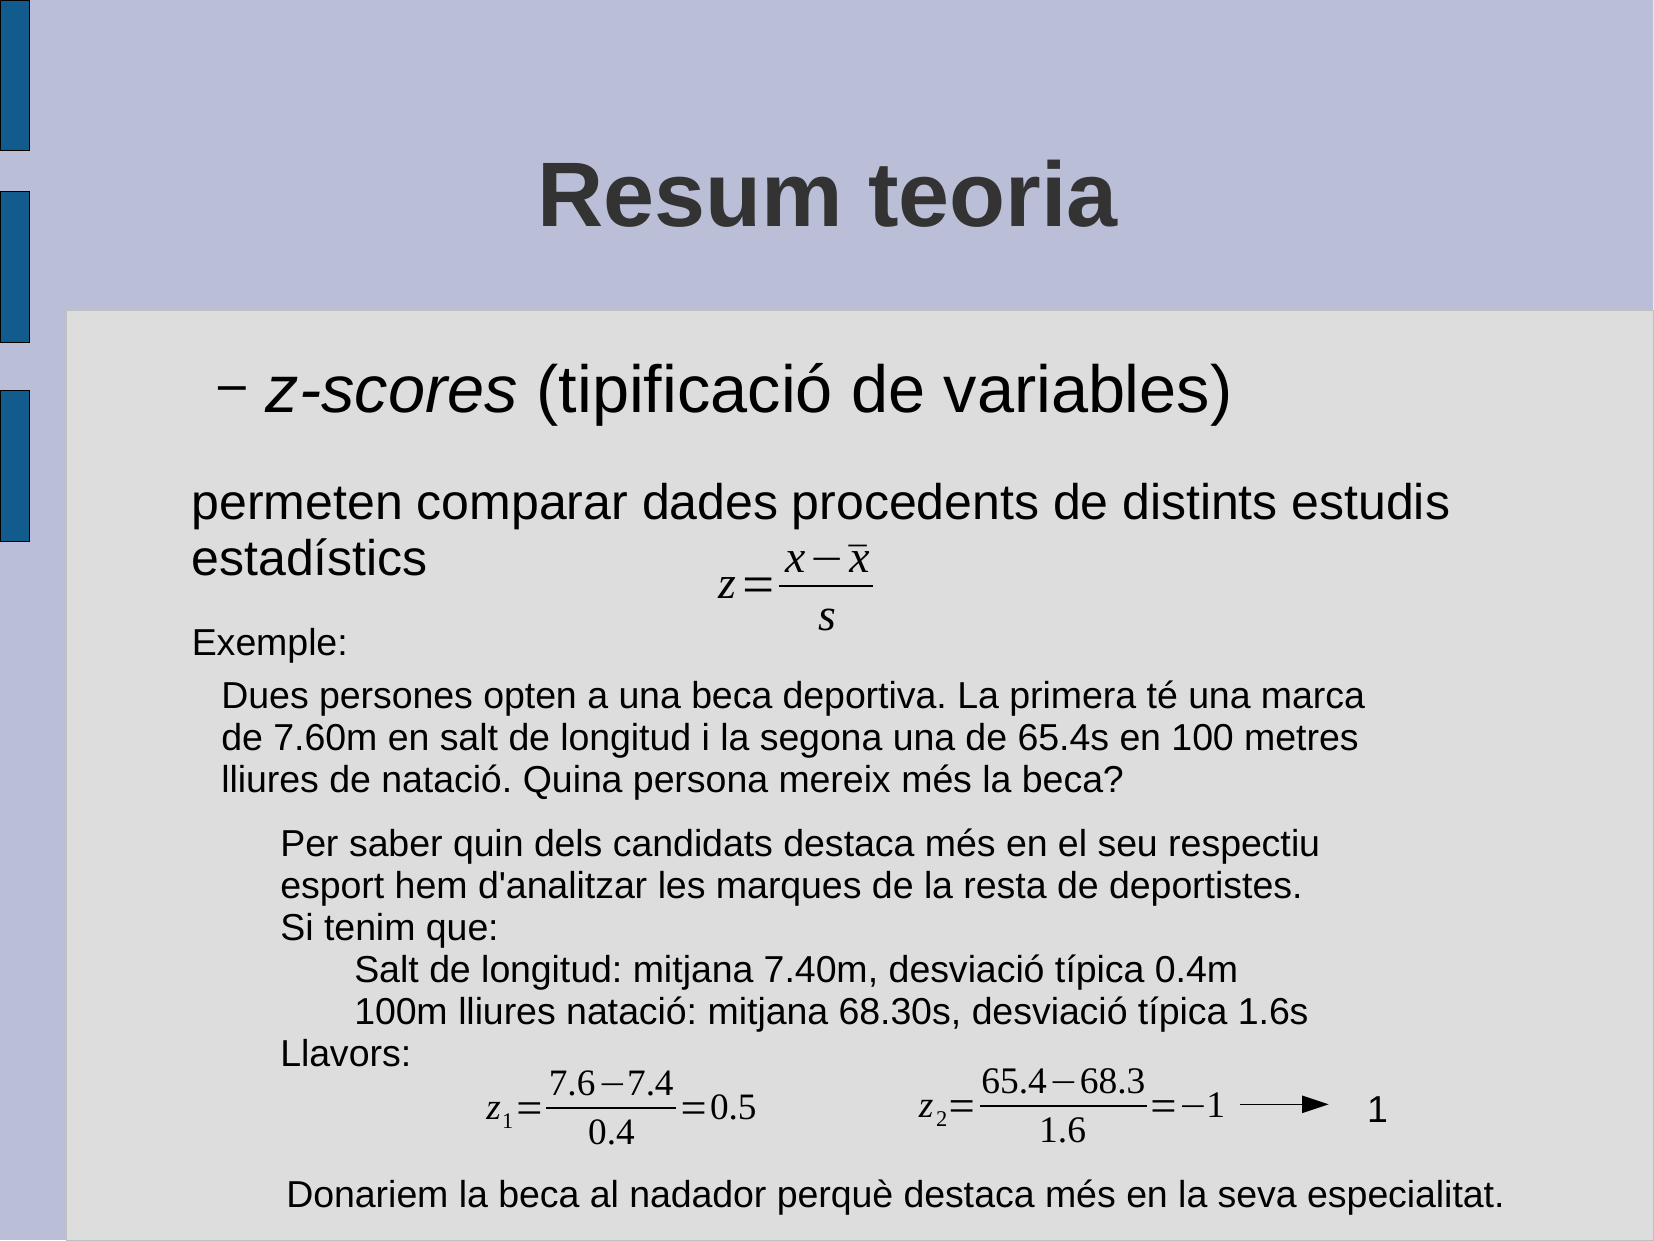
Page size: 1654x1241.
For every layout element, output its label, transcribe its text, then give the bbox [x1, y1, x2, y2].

text_box z-scores (tipificació de variables) [124, 352, 1565, 502]
chart [708, 531, 882, 640]
text_box Dues persones opten a una beca deportiva. La primera té una marca de 7.60m en salt de longitud i la segona una de 65.4s en 100 metres lliures de natació. Quina persona mereix més la beca? [206, 667, 1418, 809]
text_box Donariem la beca al nadador perquè destaca més en la seva especialitat. [271, 1165, 1520, 1223]
text_box Per saber quin dels candidats destaca més en el seu respectiu esport hem d'analitzar les marques de la resta de deportistes. Si tenim que: Salt de longitud: mitjana 7.40m, desviació típica 0.4m 100m lliures natació: mitjana 68.30s, desviació típica 1.6s Llavors: [265, 814, 1359, 1083]
chart [477, 1062, 763, 1154]
chart [909, 1061, 1232, 1152]
title Resum teoria [121, 91, 1534, 299]
text_box 1 [1352, 1080, 1471, 1138]
text_box Exemple: [177, 614, 414, 672]
text_box permeten comparar dades procedents de distints estudis estadístics [177, 466, 1477, 593]
